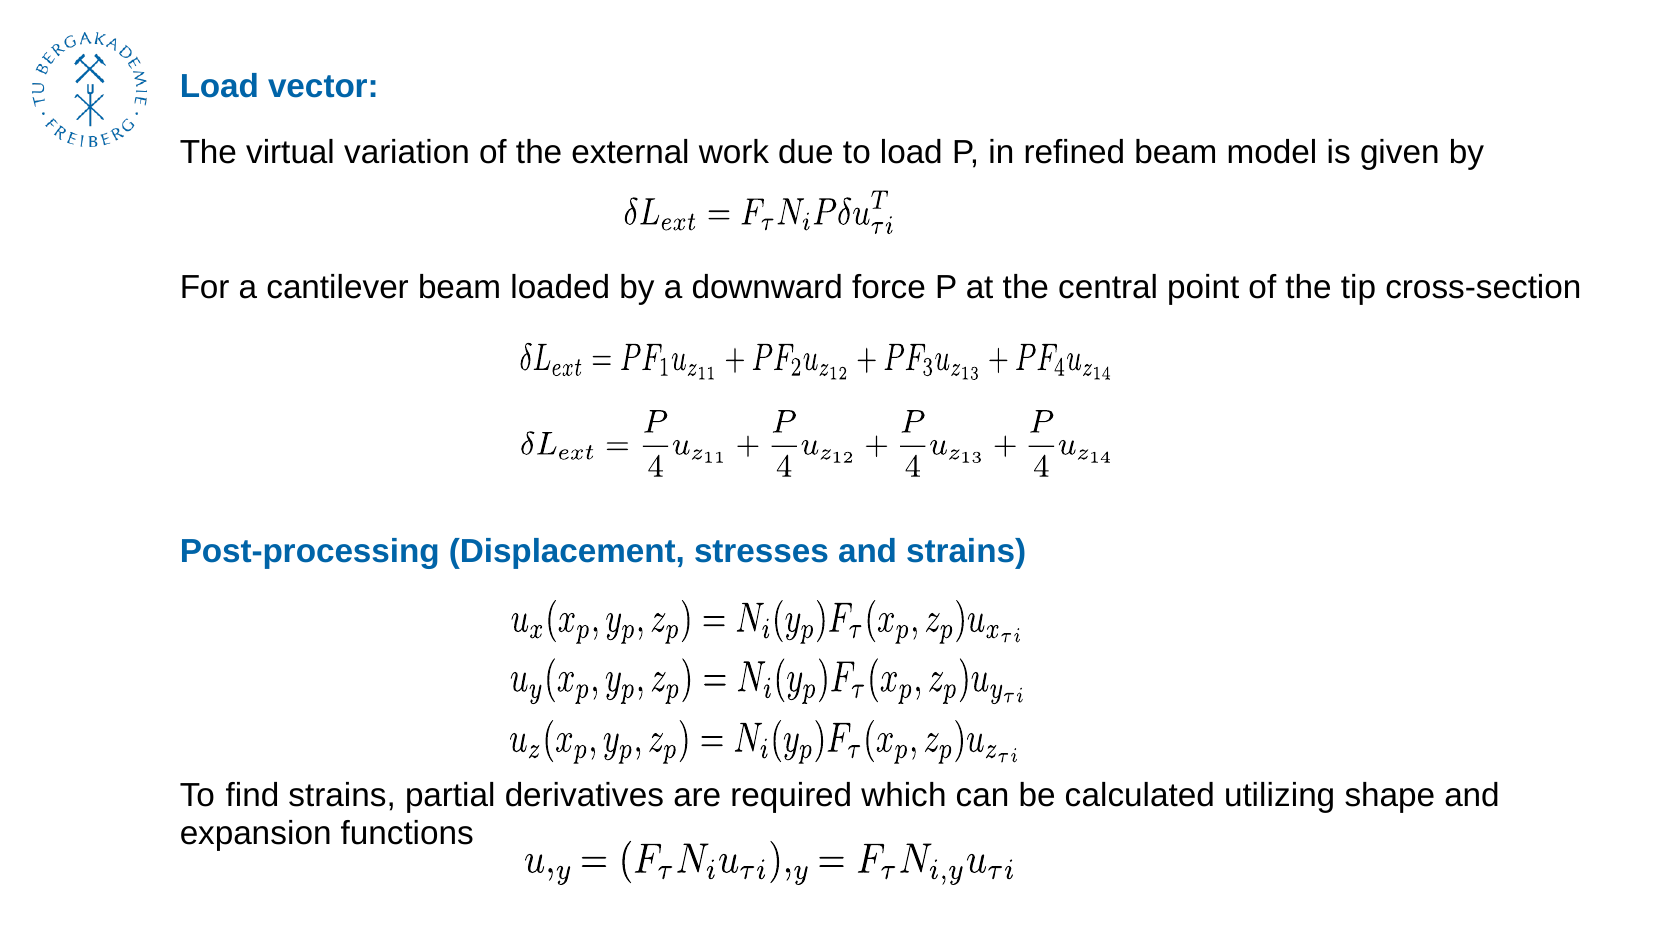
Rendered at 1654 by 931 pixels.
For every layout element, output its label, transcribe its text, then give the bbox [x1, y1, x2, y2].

text_box [625, 226, 893, 235]
text_box To find strains, partial derivatives are required which can be calculated utilizing shape and expansion functions [165, 765, 1647, 859]
picture [32, 32, 147, 147]
text_box [511, 600, 1020, 644]
text_box [525, 840, 1013, 886]
text_box The virtual variation of the external work due to load P, in refined beam model is given by [165, 126, 1516, 226]
text_box Post-processing (Displacement, stresses and strains) [165, 525, 1066, 586]
text_box Load vector: [165, 60, 421, 121]
text_box [510, 720, 1017, 764]
text_box [521, 410, 1110, 477]
text_box [520, 361, 1111, 380]
text_box For a cantilever beam loaded by a downward force P at the central point of the tip cross-section [165, 261, 1606, 361]
text_box [510, 658, 1023, 705]
